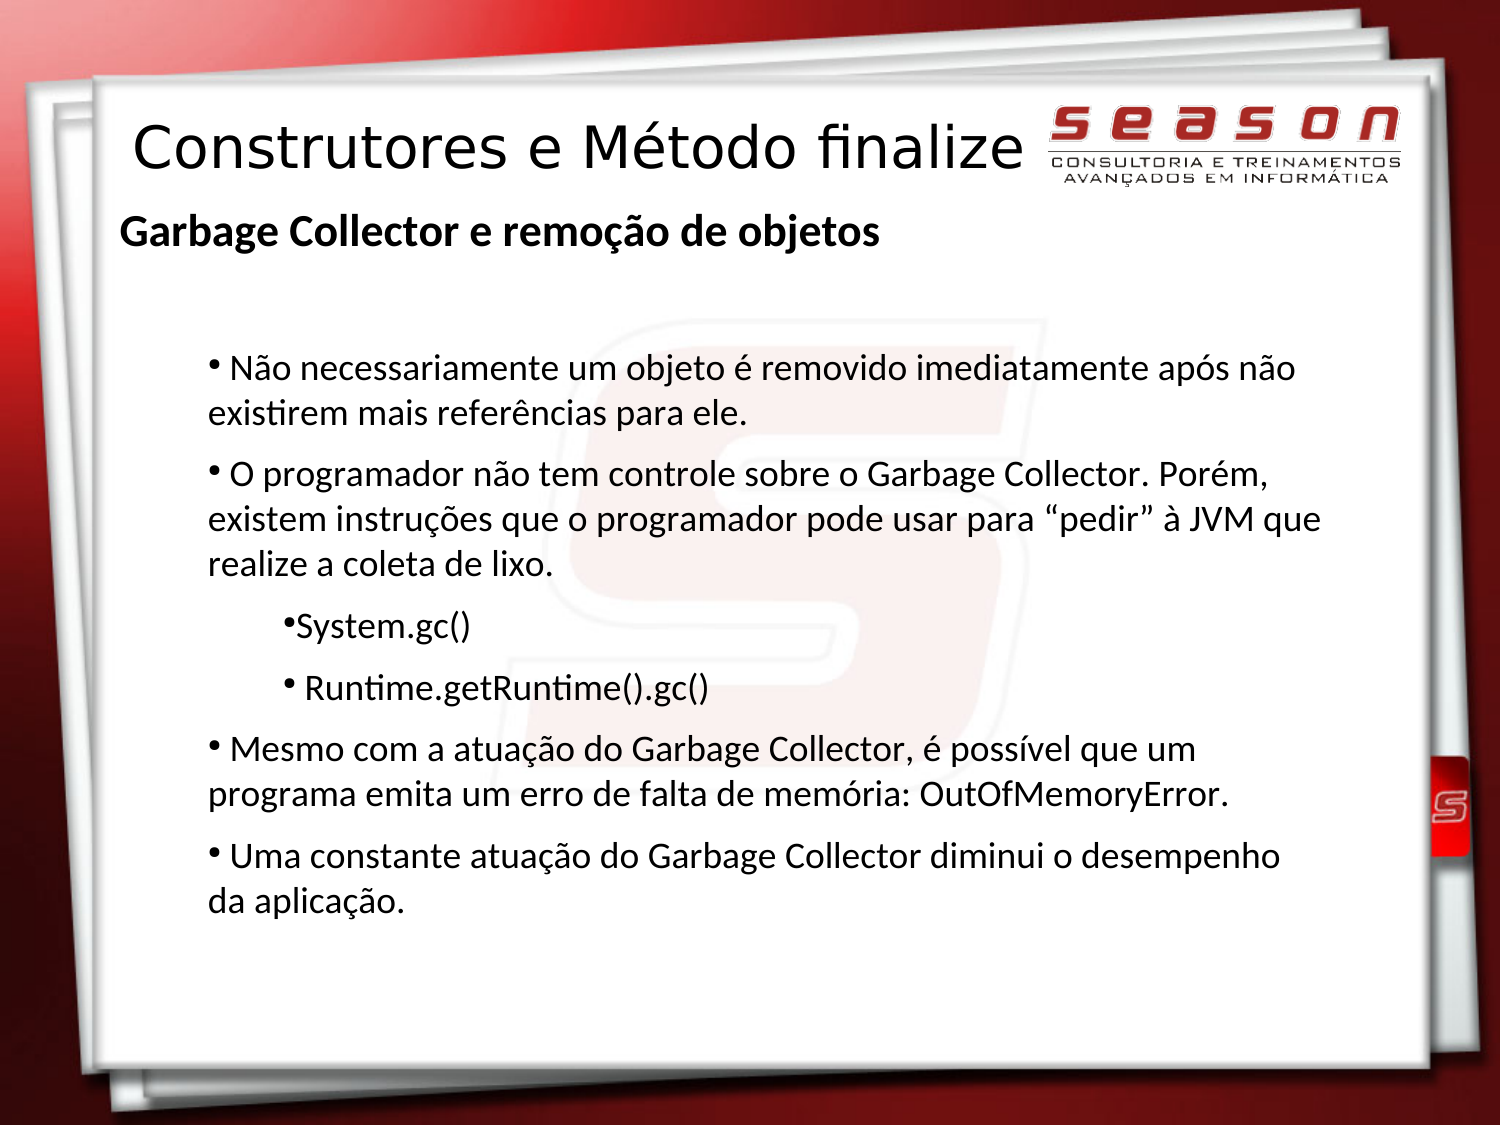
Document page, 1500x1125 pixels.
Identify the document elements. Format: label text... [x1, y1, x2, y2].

text_box Não necessariamente um objeto é removido imediatamente após não existirem mais referências para ele. O programador não tem controle sobre o Garbage Collector. Porém, existem instruções que o programador pode usar para “pedir” à JVM que realize a coleta de lixo. System.gc() Runtime.getRuntime().gc() Mesmo com a atuação do Garbage Collector, é possível que um programa emita um erro de falta de memória: OutOfMemoryError. Uma constante atuação do Garbage Collector diminui o desempenho da aplicação. [207, 297, 1328, 967]
text_box Garbage Collector e remoção de objetos [119, 200, 1240, 256]
picture [0, 0, 1500, 1125]
title Construtores e Método finalize [118, 33, 1394, 257]
